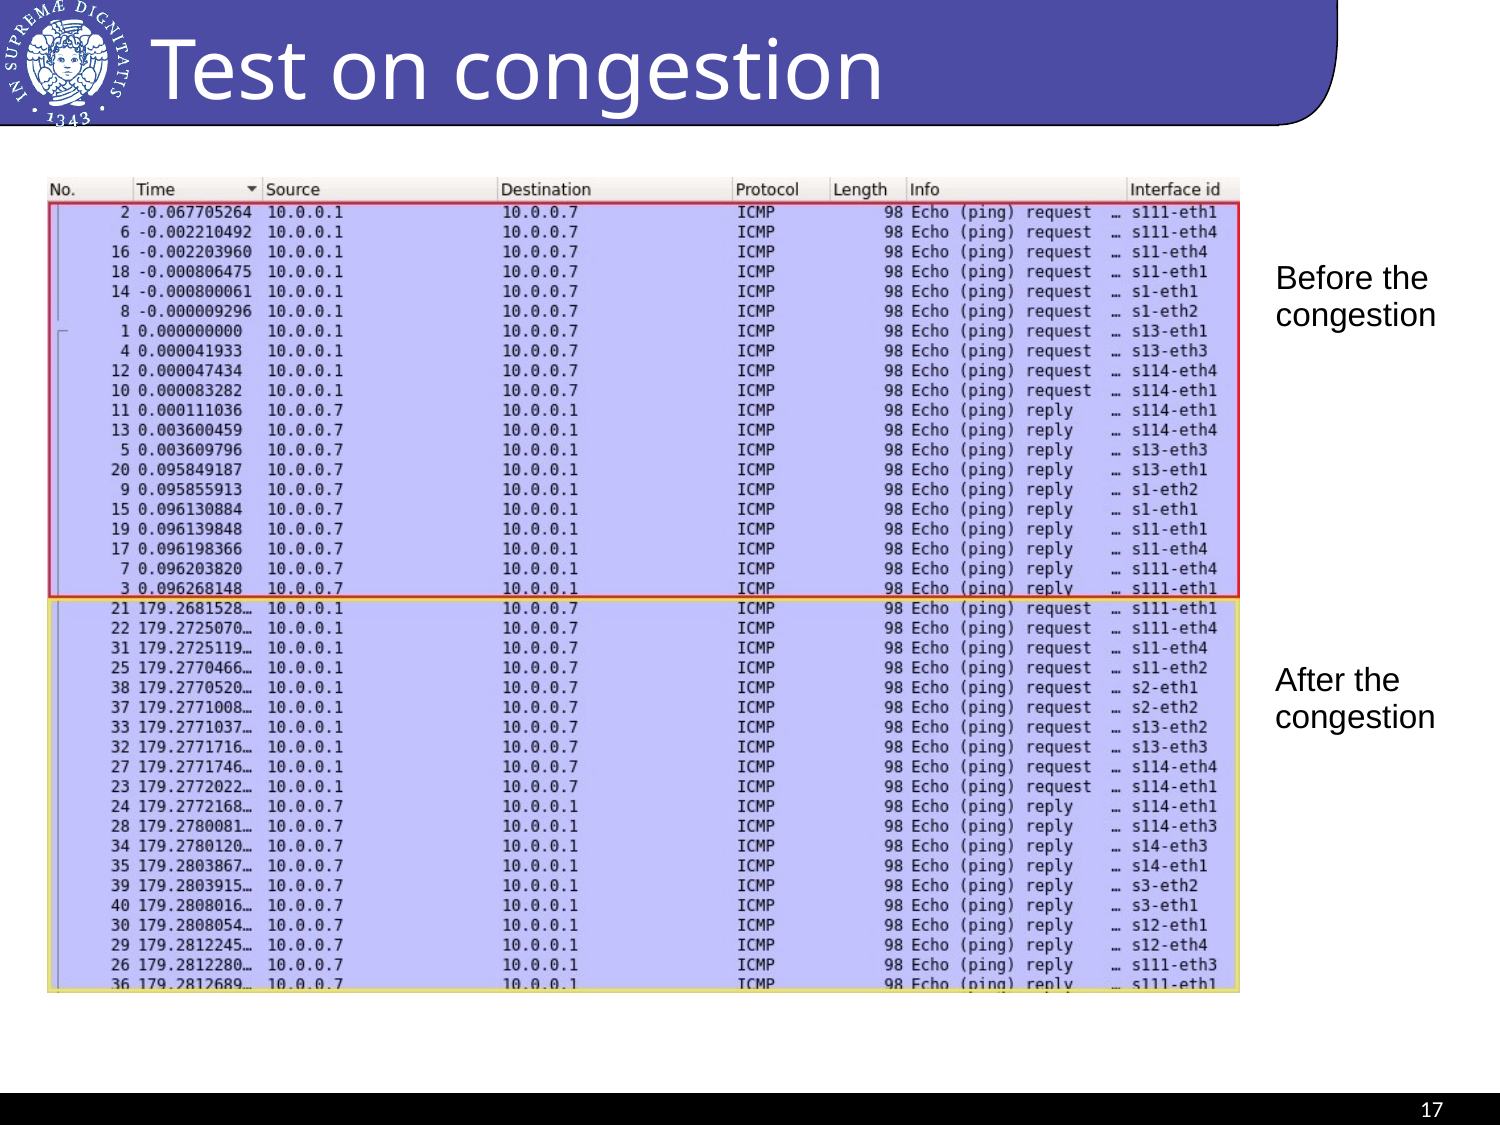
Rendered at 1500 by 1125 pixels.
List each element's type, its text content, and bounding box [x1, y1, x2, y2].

text_box Test on congestion [135, 7, 1341, 126]
picture [2, 0, 133, 130]
text_box <numero> [2, 1086, 1500, 1125]
text_box After the congestion [1275, 661, 1453, 747]
picture [47, 177, 1240, 993]
subtitle Before the congestion [1275, 259, 1453, 345]
